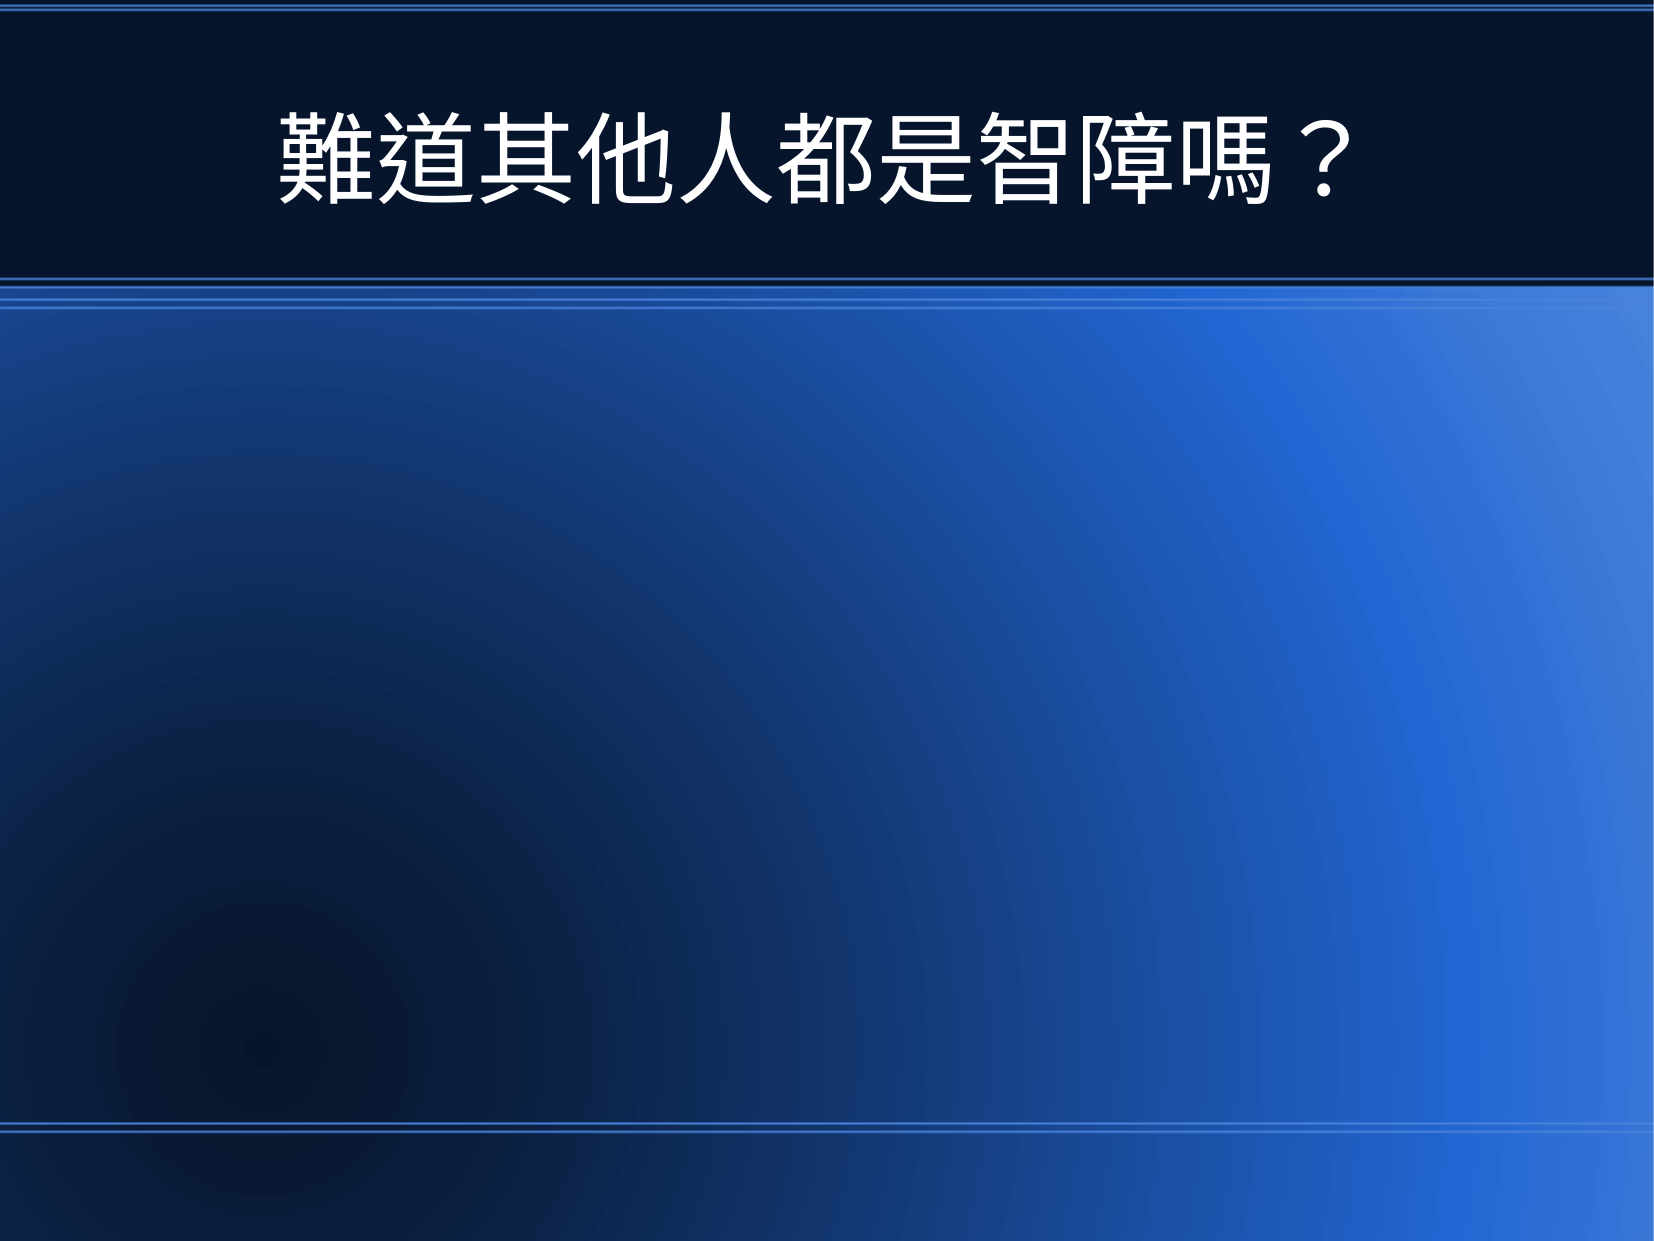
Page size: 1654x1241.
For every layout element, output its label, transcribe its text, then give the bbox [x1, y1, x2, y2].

picture [0, 0, 1654, 1241]
title 難道其他人都是智障嗎？ [82, 49, 1571, 257]
